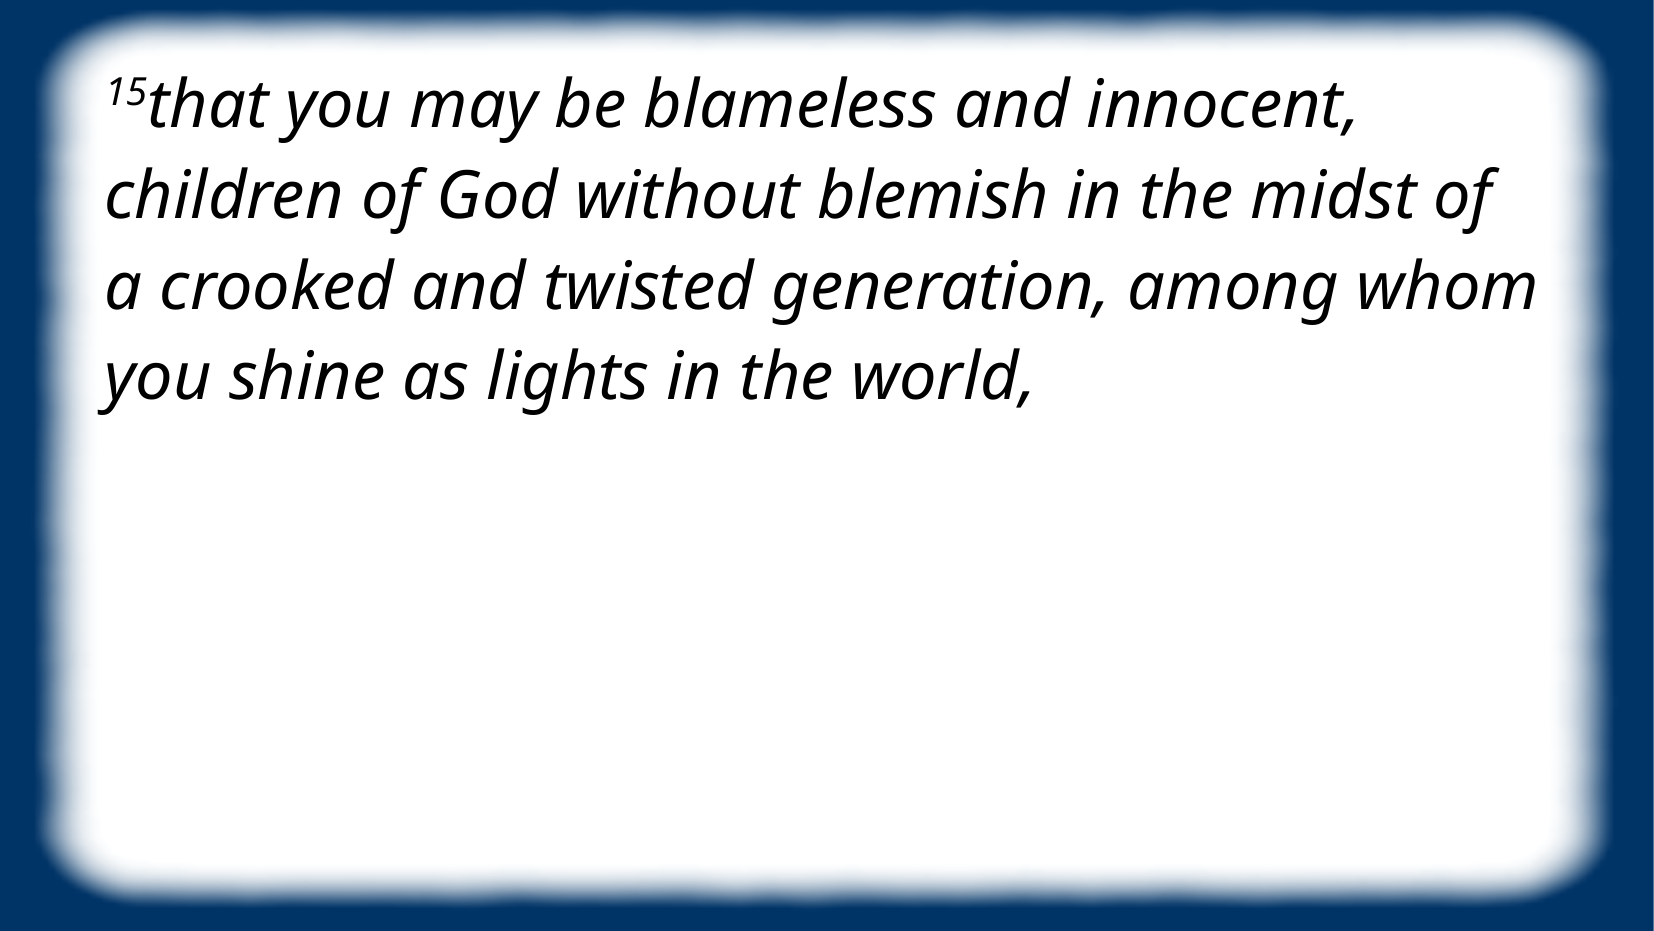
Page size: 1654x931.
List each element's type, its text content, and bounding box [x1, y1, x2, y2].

picture [0, 0, 1654, 931]
text_box 15that you may be blameless and innocent, children of God without blemish in the midst of a crooked and twisted generation, among whom you shine as lights in the world, [90, 48, 1561, 421]
